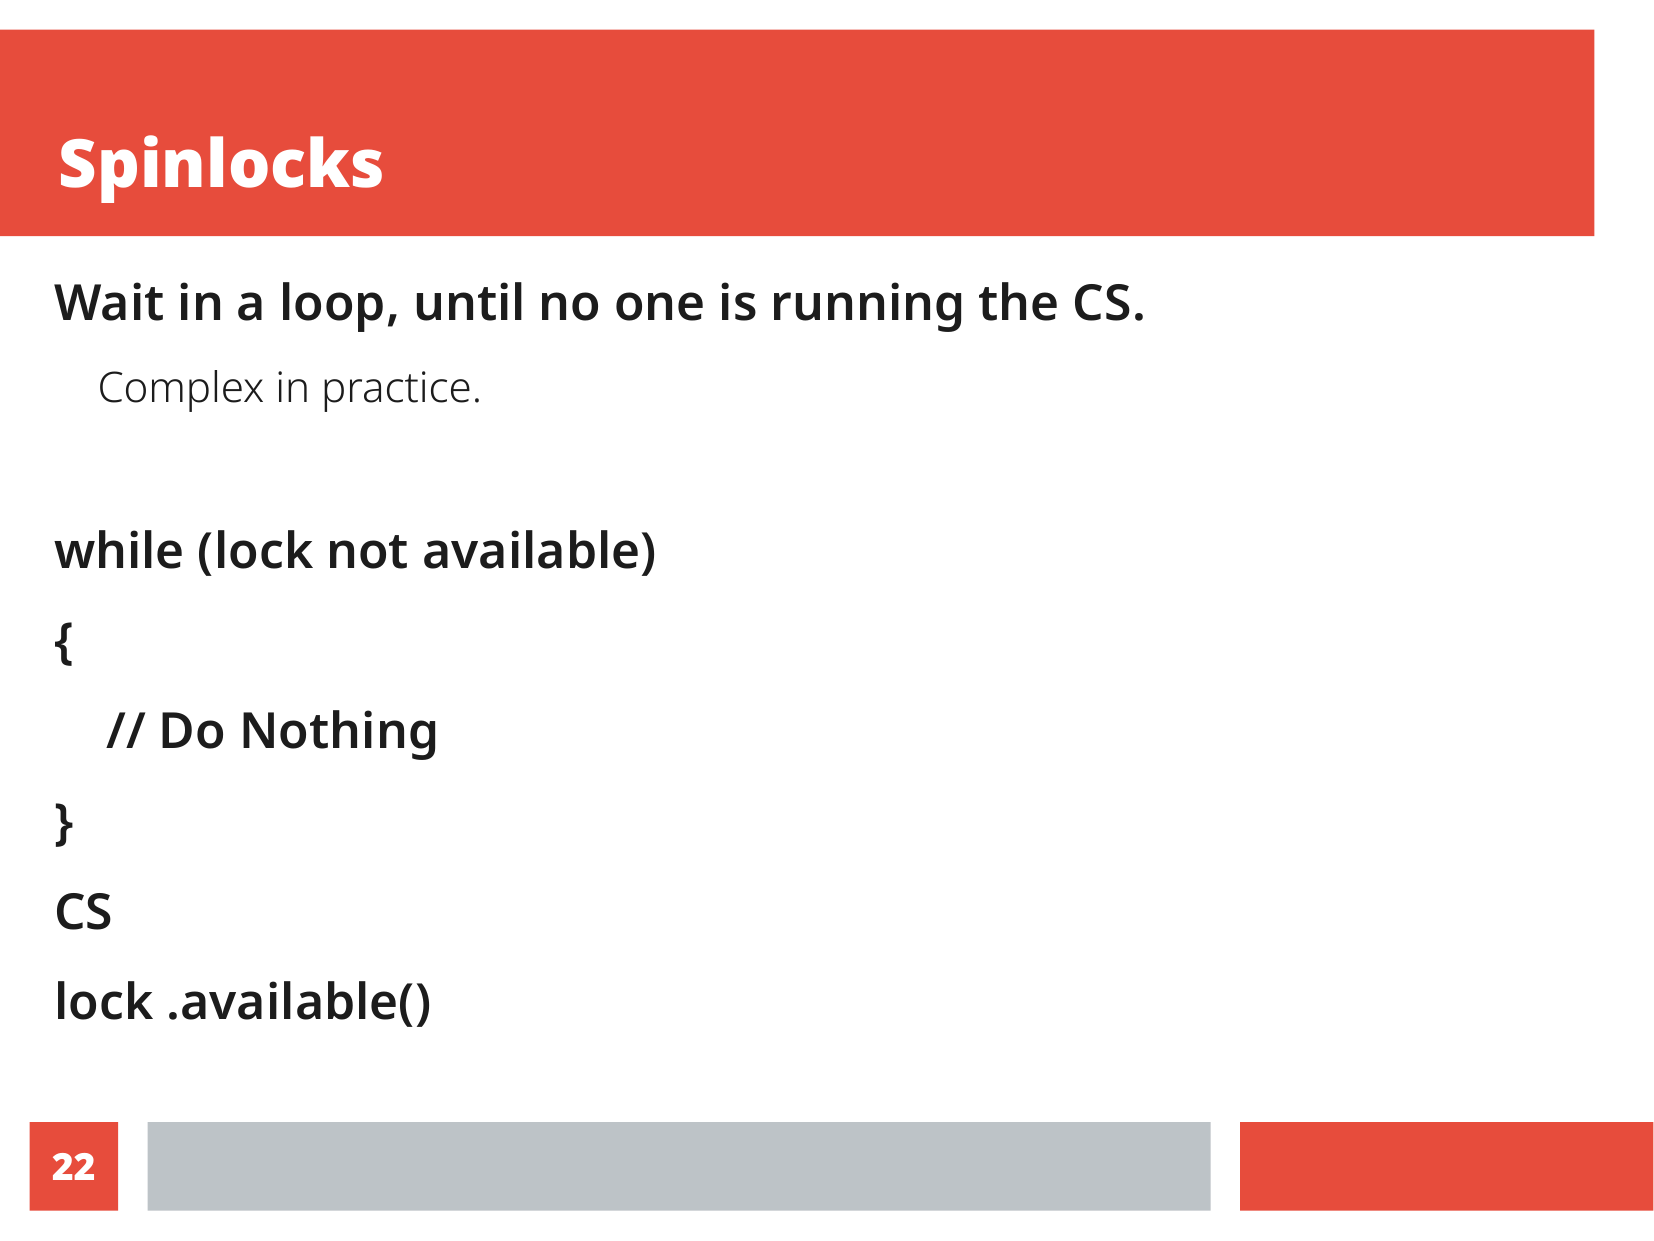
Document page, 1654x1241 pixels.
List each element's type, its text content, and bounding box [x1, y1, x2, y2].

title Spinlocks [59, 59, 1595, 207]
list Wait in a loop, until no one is running the CS. Complex in practice. while (lock not available) { // Do Nothing } CS lock .available() [54, 267, 1561, 1036]
